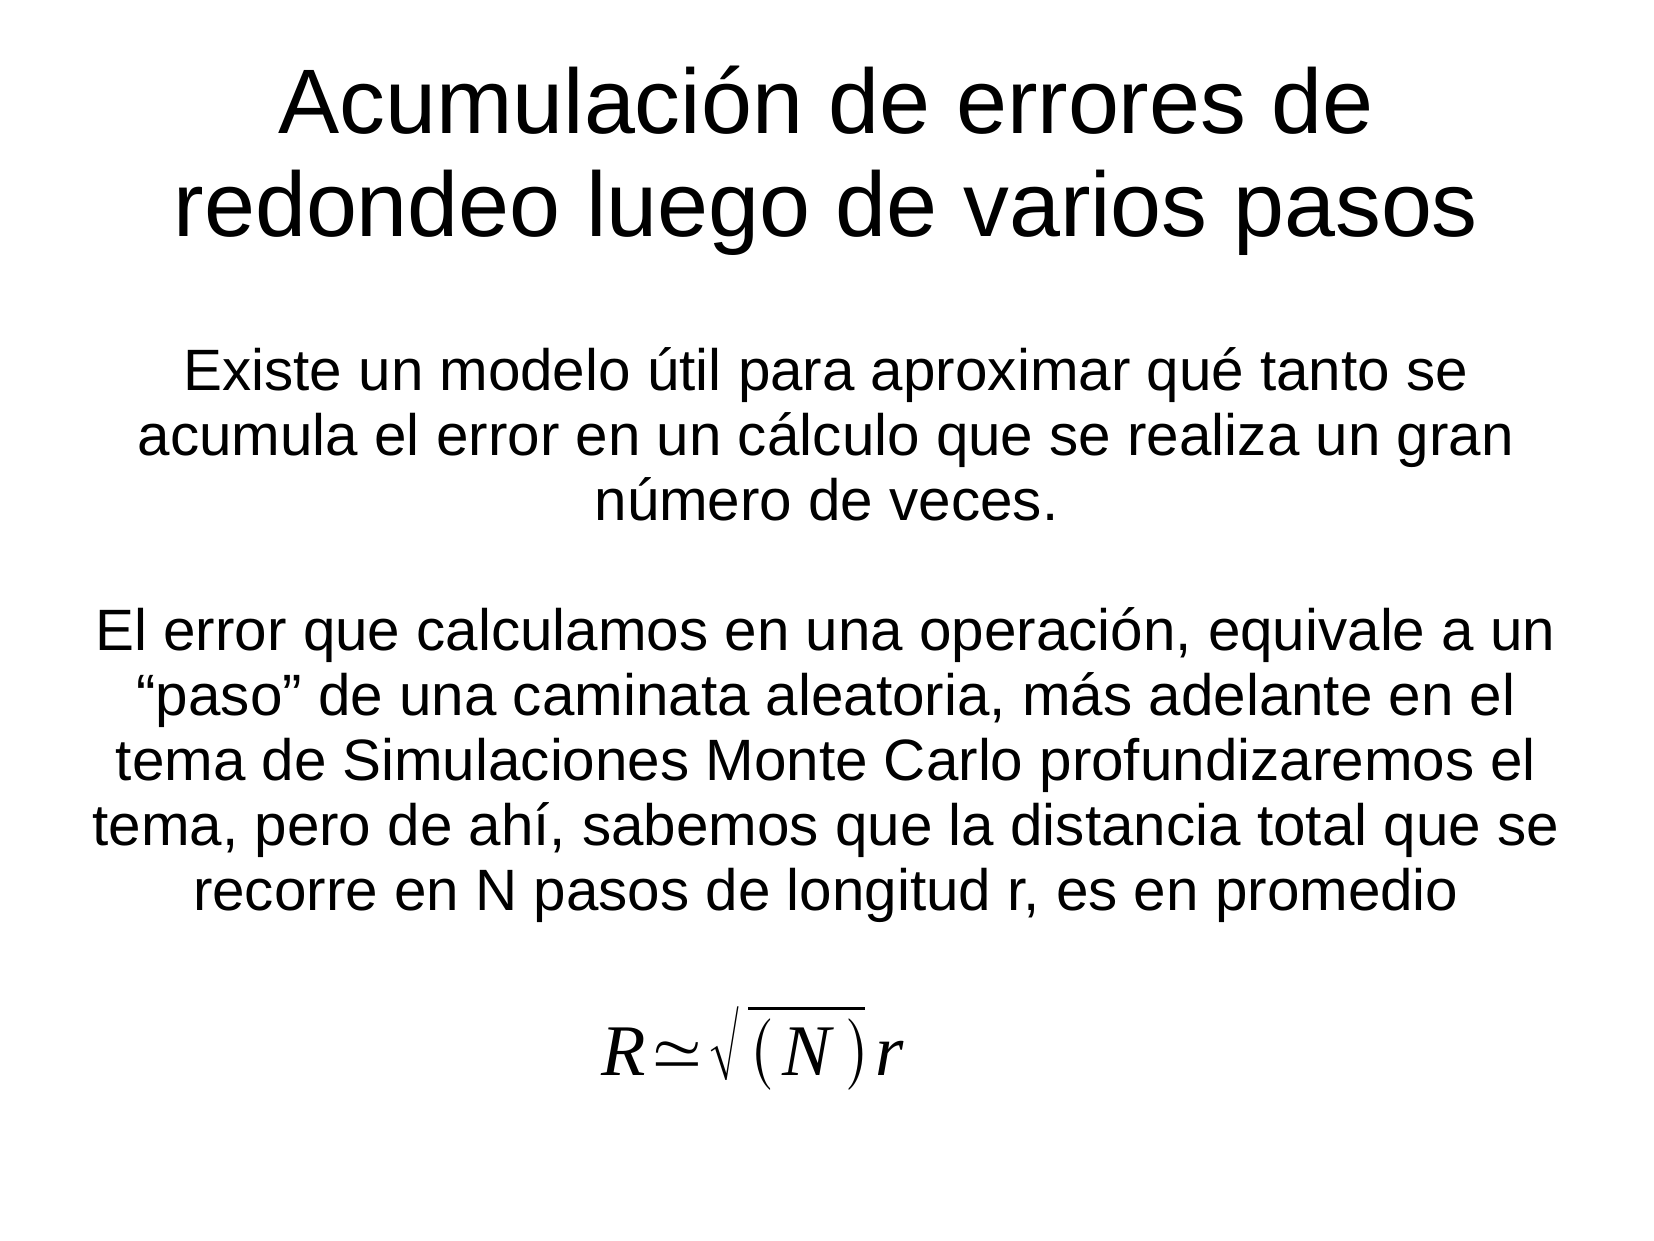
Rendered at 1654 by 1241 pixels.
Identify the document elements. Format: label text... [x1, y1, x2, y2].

subtitle Existe un modelo útil para aproximar qué tanto se acumula el error en un cálculo que se realiza un gran número de veces. El error que calculamos en una operación, equivale a un “paso” de una caminata aleatoria, más adelante en el tema de Simulaciones Monte Carlo profundizaremos el tema, pero de ahí, sabemos que la distancia total que se recorre en N pasos de longitud r, es en promedio [82, 297, 1571, 1093]
chart [590, 1003, 910, 1094]
title Acumulación de errores de redondeo luego de varios pasos [82, 50, 1571, 256]
